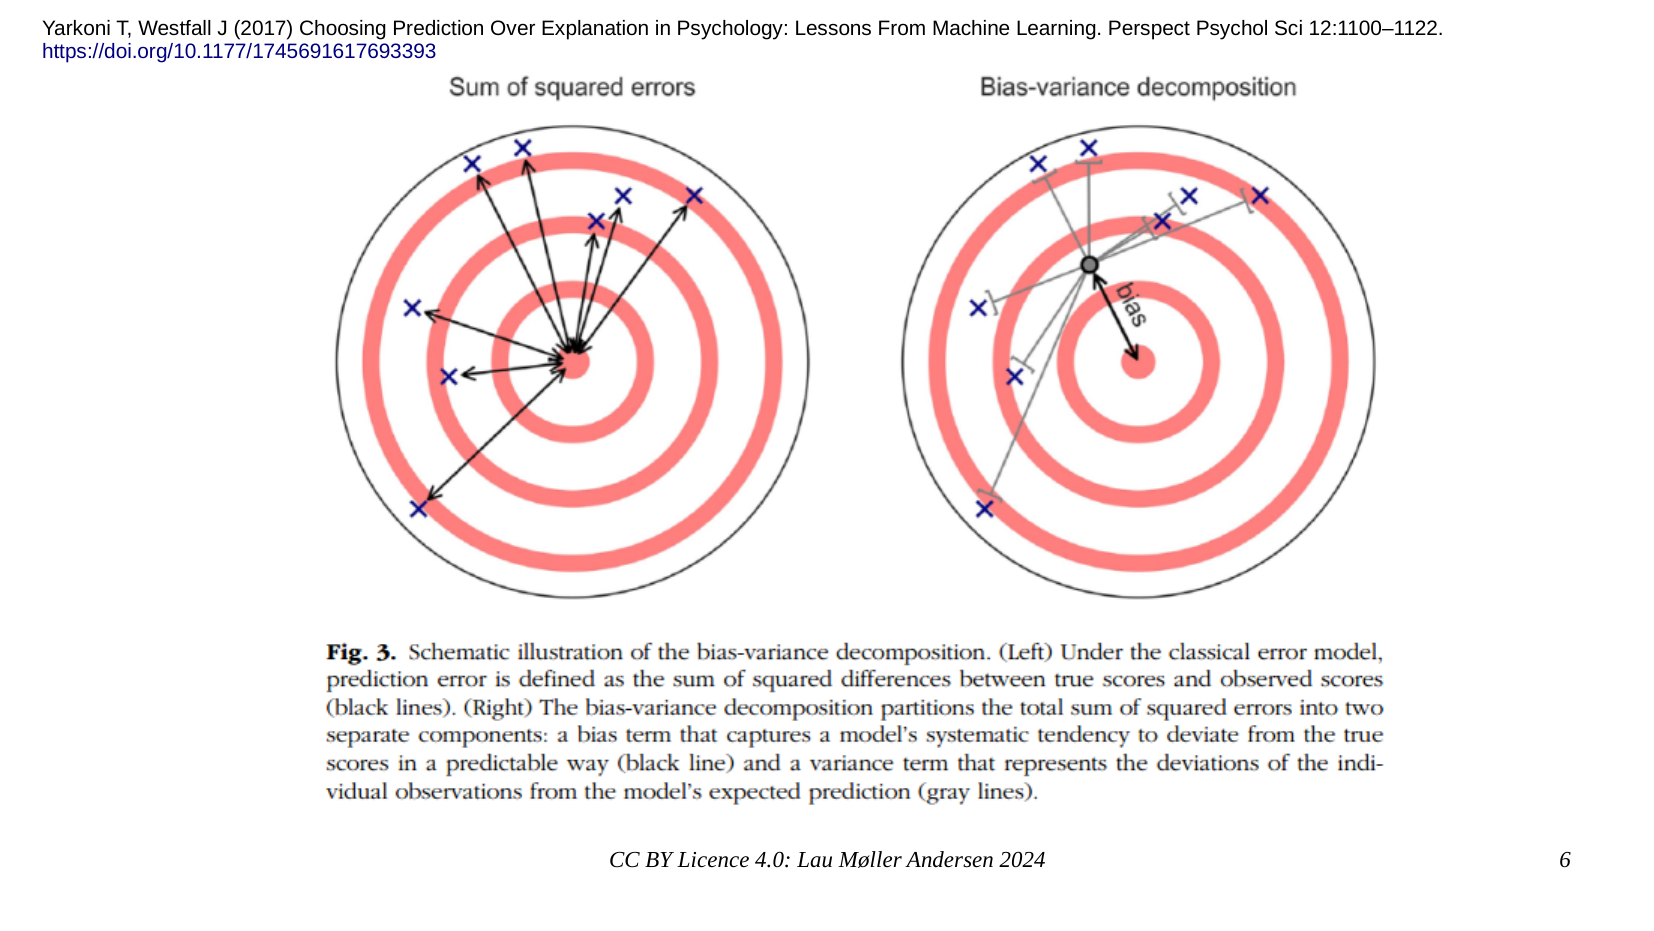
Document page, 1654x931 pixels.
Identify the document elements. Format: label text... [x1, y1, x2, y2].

text_box Yarkoni T, Westfall J (2017) Choosing Prediction Over Explanation in Psychology: Lessons From Machine Learning. Perspect Psychol Sci 12:1100–1122. https://doi.org/10.1177/1745691617693393 [27, 9, 1465, 71]
picture [279, 71, 1406, 829]
